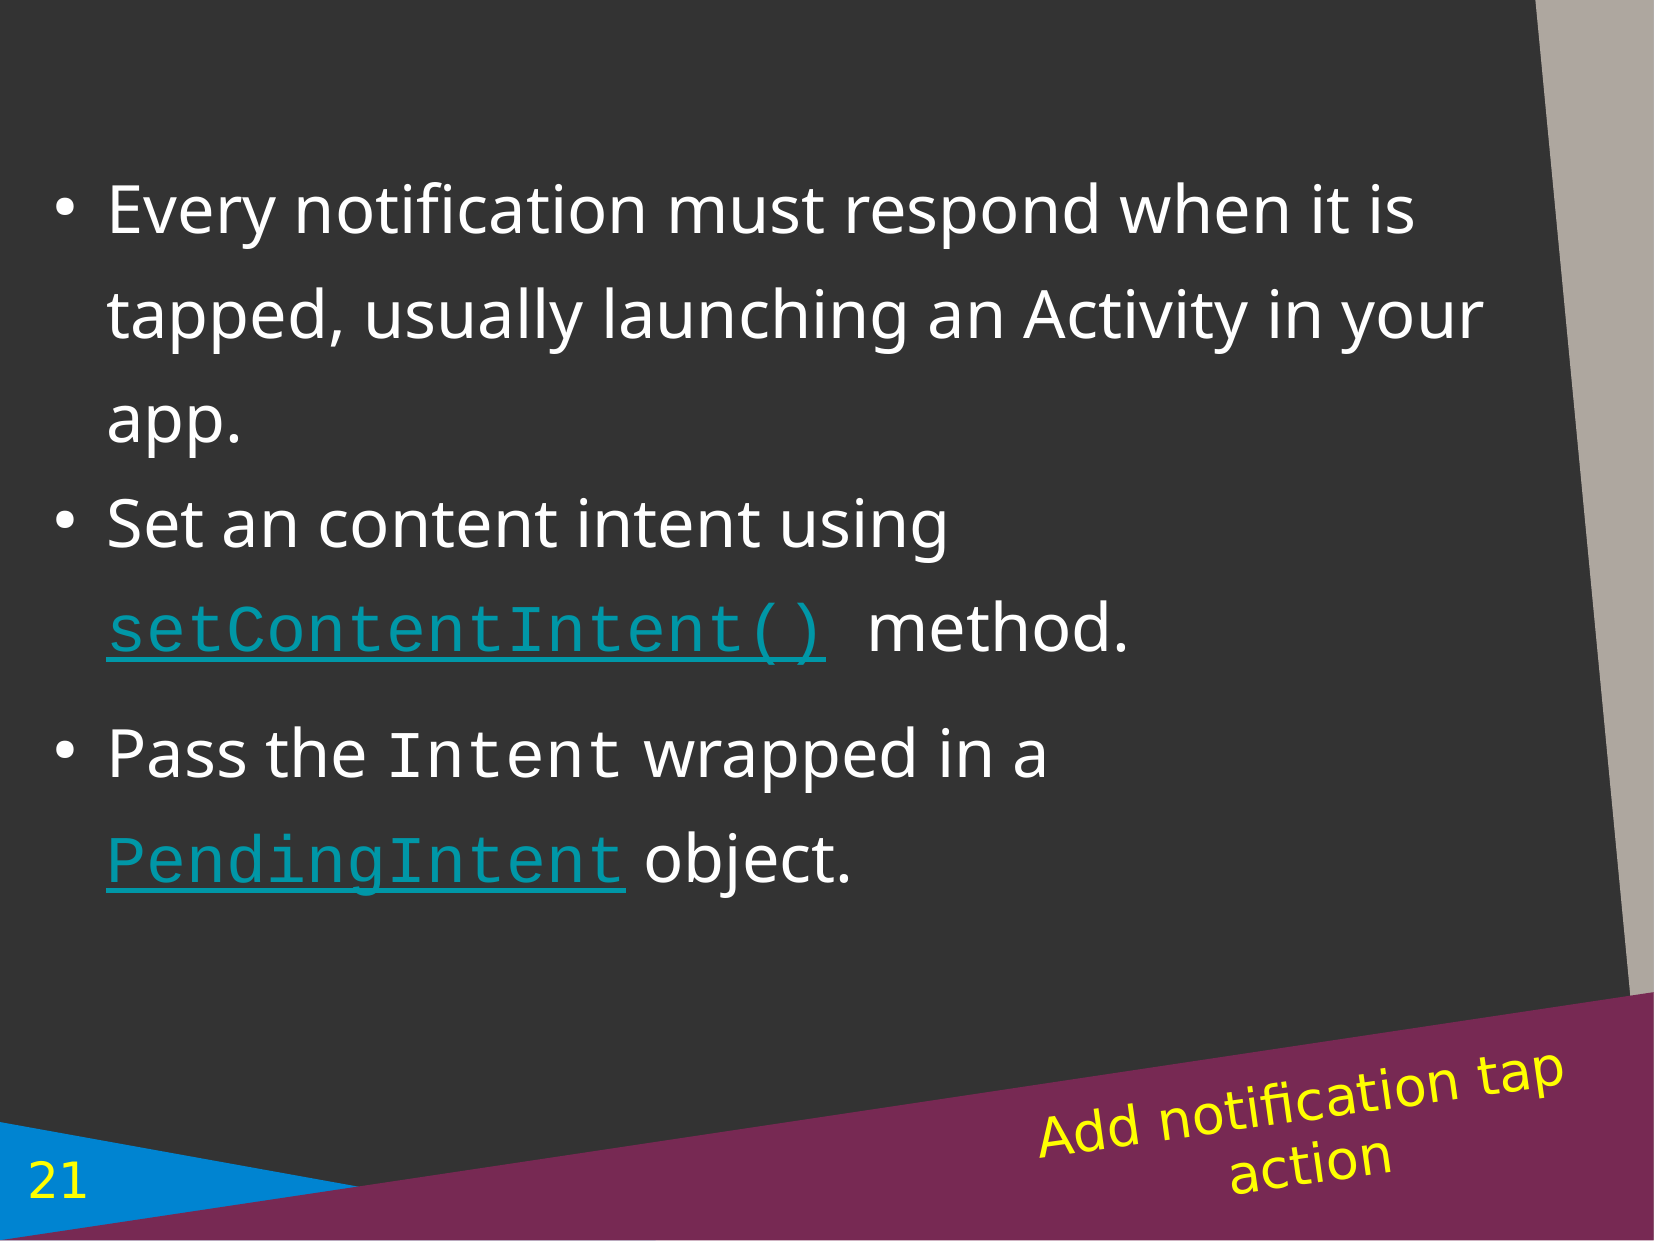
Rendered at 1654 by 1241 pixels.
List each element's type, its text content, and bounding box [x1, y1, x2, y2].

title Add notification tap action [956, 995, 1654, 1241]
list Every notification must respond when it is tapped, usually launching an Activity in your app. Set an content intent using setContentIntent() method. Pass the Intent wrapped in a PendingIntent object. [35, 59, 1524, 993]
